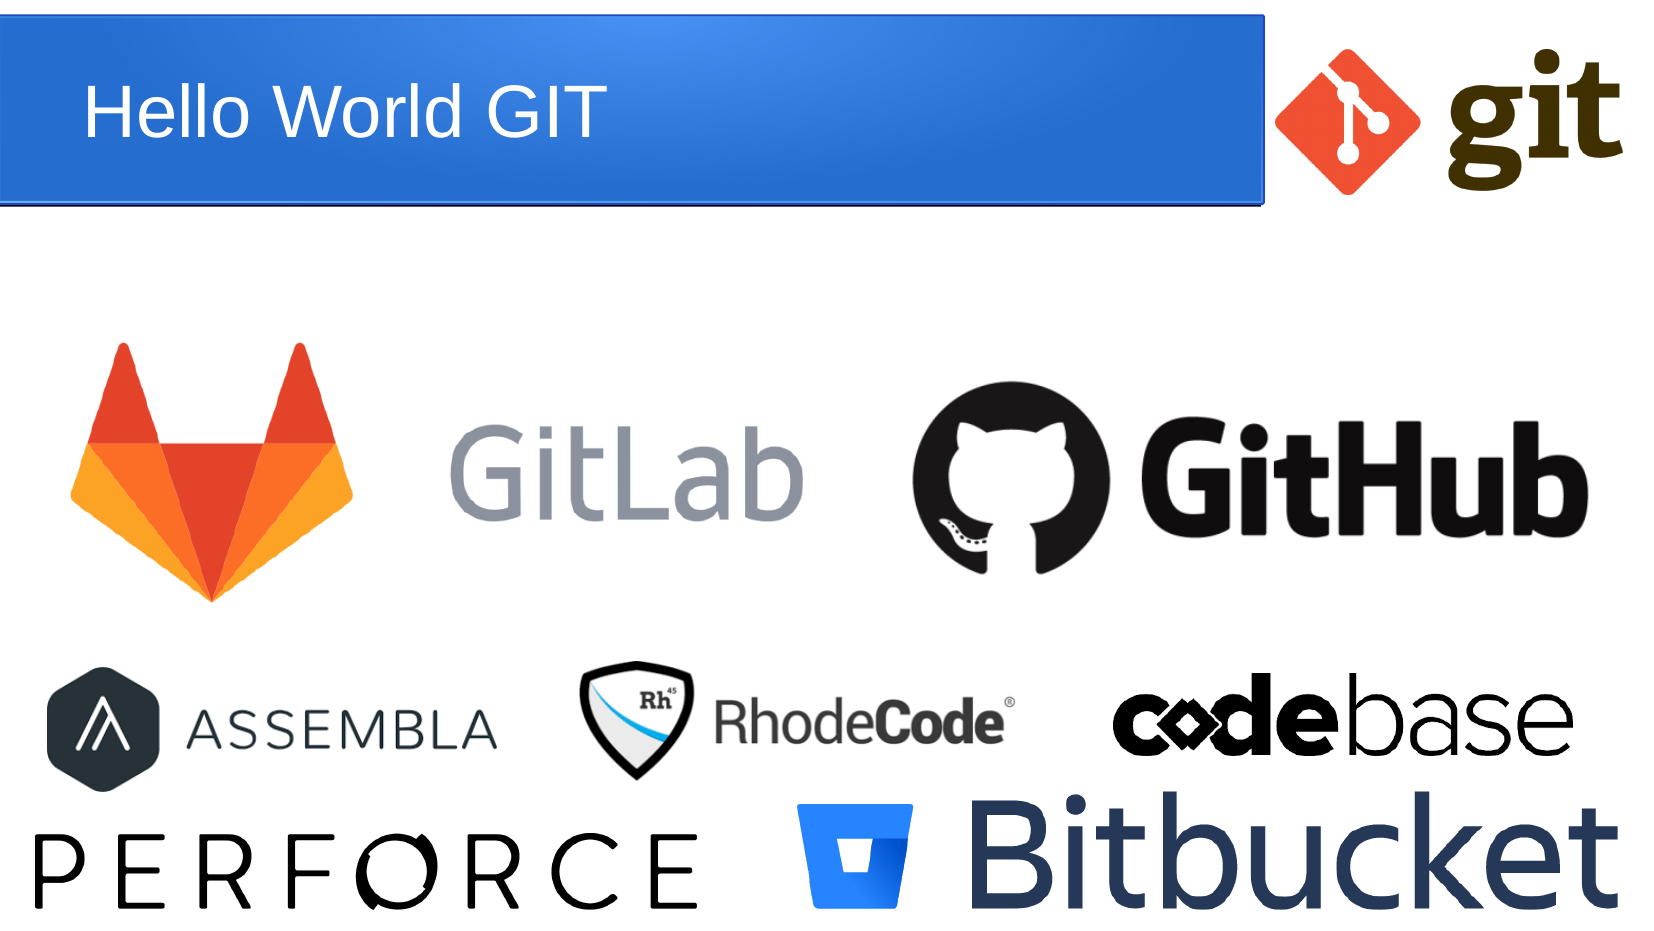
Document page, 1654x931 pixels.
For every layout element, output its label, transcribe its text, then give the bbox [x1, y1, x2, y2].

picture [797, 791, 1618, 910]
picture [70, 312, 1654, 644]
picture [47, 667, 497, 792]
picture [35, 833, 697, 910]
picture [1113, 673, 1573, 756]
picture [1275, 49, 1623, 195]
title Hello World GIT [82, 35, 1235, 189]
picture [578, 661, 1018, 781]
